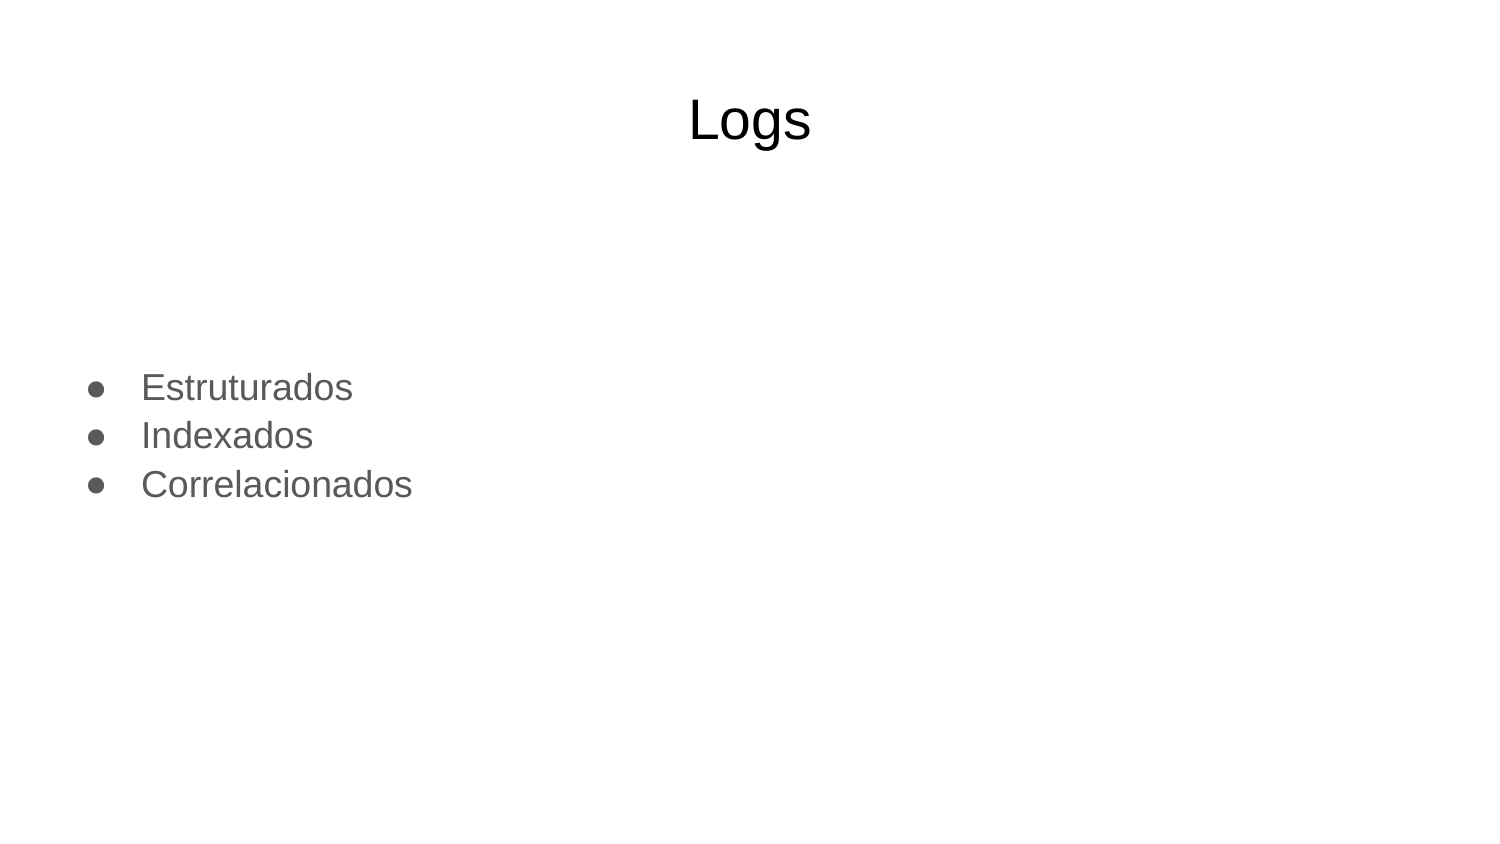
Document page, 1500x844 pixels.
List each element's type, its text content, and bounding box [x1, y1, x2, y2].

list Estruturados Indexados Correlacionados [51, 189, 1449, 750]
title Logs [51, 72, 1449, 167]
